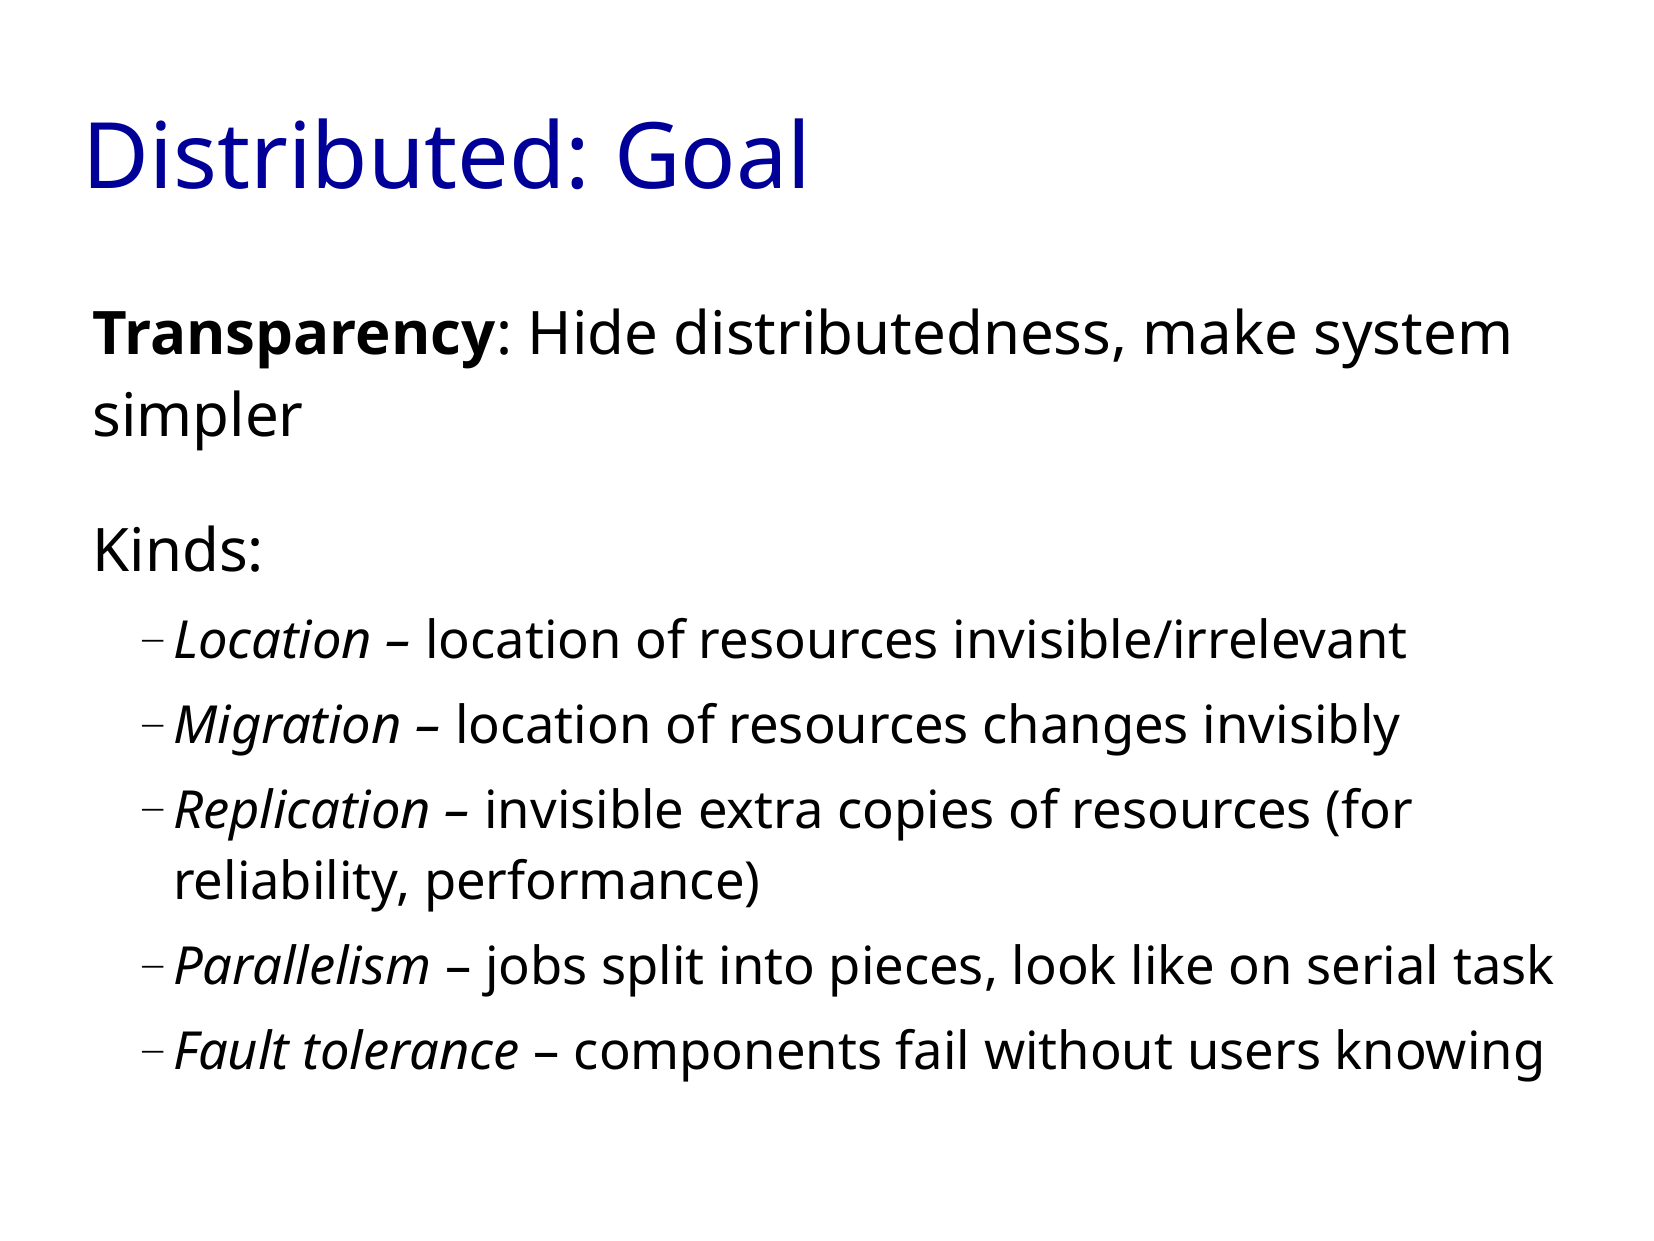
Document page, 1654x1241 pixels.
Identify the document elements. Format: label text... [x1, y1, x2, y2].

title Distributed: Goal [82, 49, 1571, 257]
list Transparency: Hide distributedness, make system simpler Kinds: Location – location of resources invisible/irrelevant Migration – location of resources changes invisibly Replication – invisible extra copies of resources (for reliability, performance) Parallelism – jobs split into pieces, look like on serial task Fault tolerance – components fail without users knowing [60, 290, 1571, 1096]
